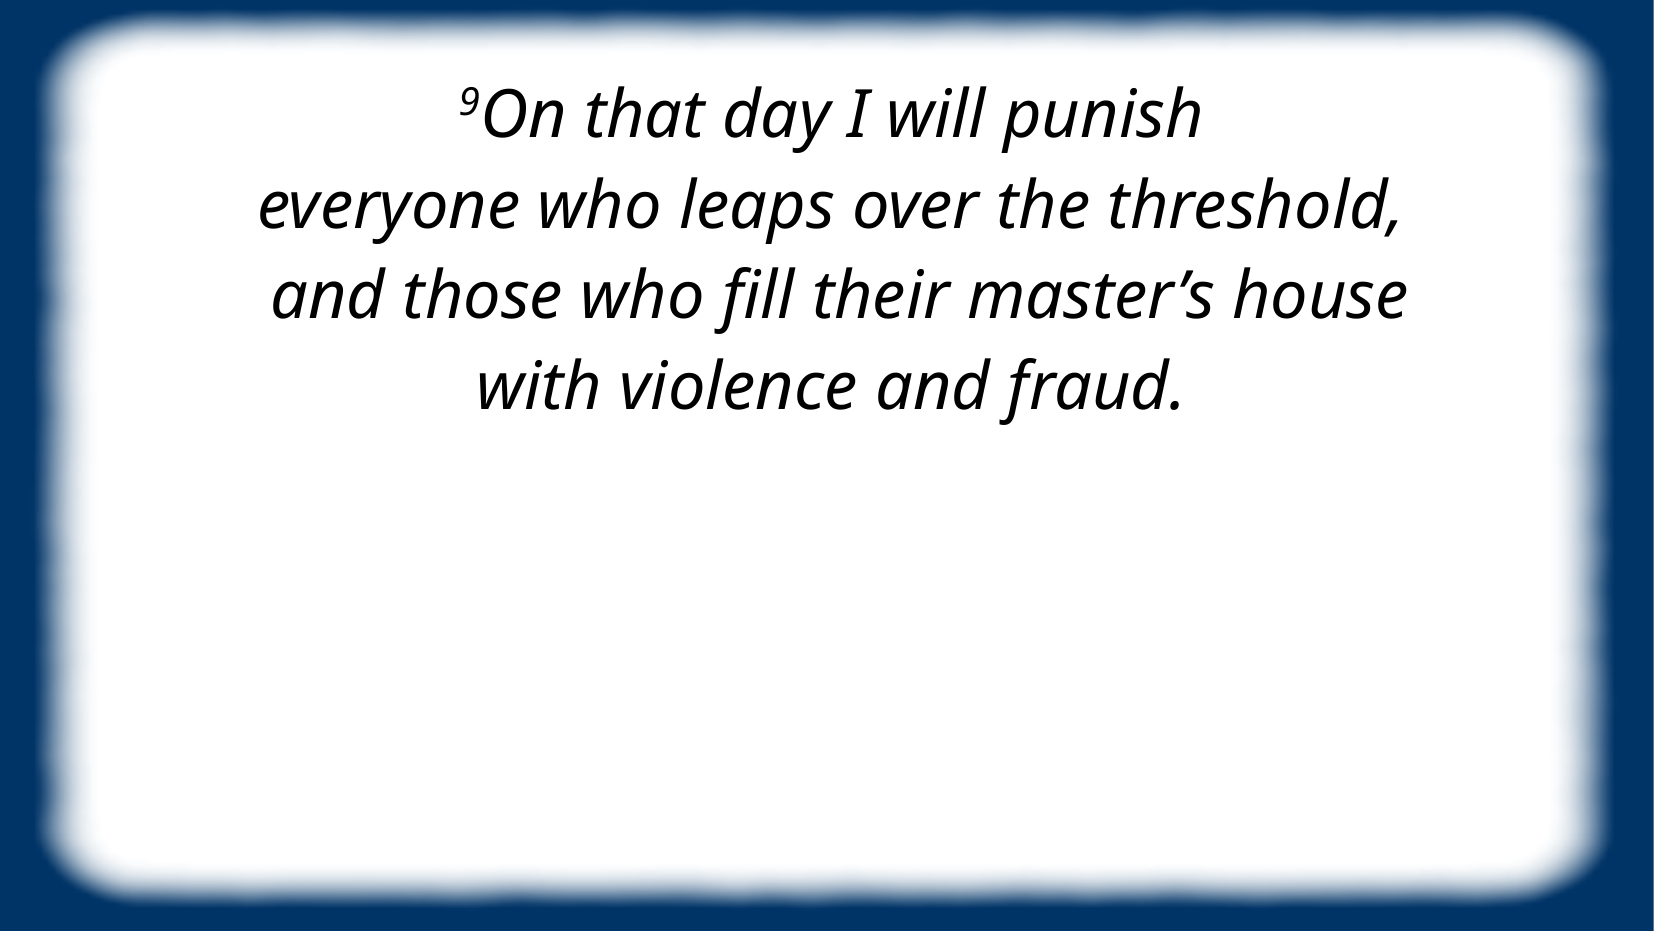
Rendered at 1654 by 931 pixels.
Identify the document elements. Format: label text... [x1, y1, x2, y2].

text_box 9On that day I will punish everyone who leaps over the threshold, and those who fill their master’s house with violence and fraud. [111, 58, 1552, 429]
picture [0, 0, 1654, 931]
